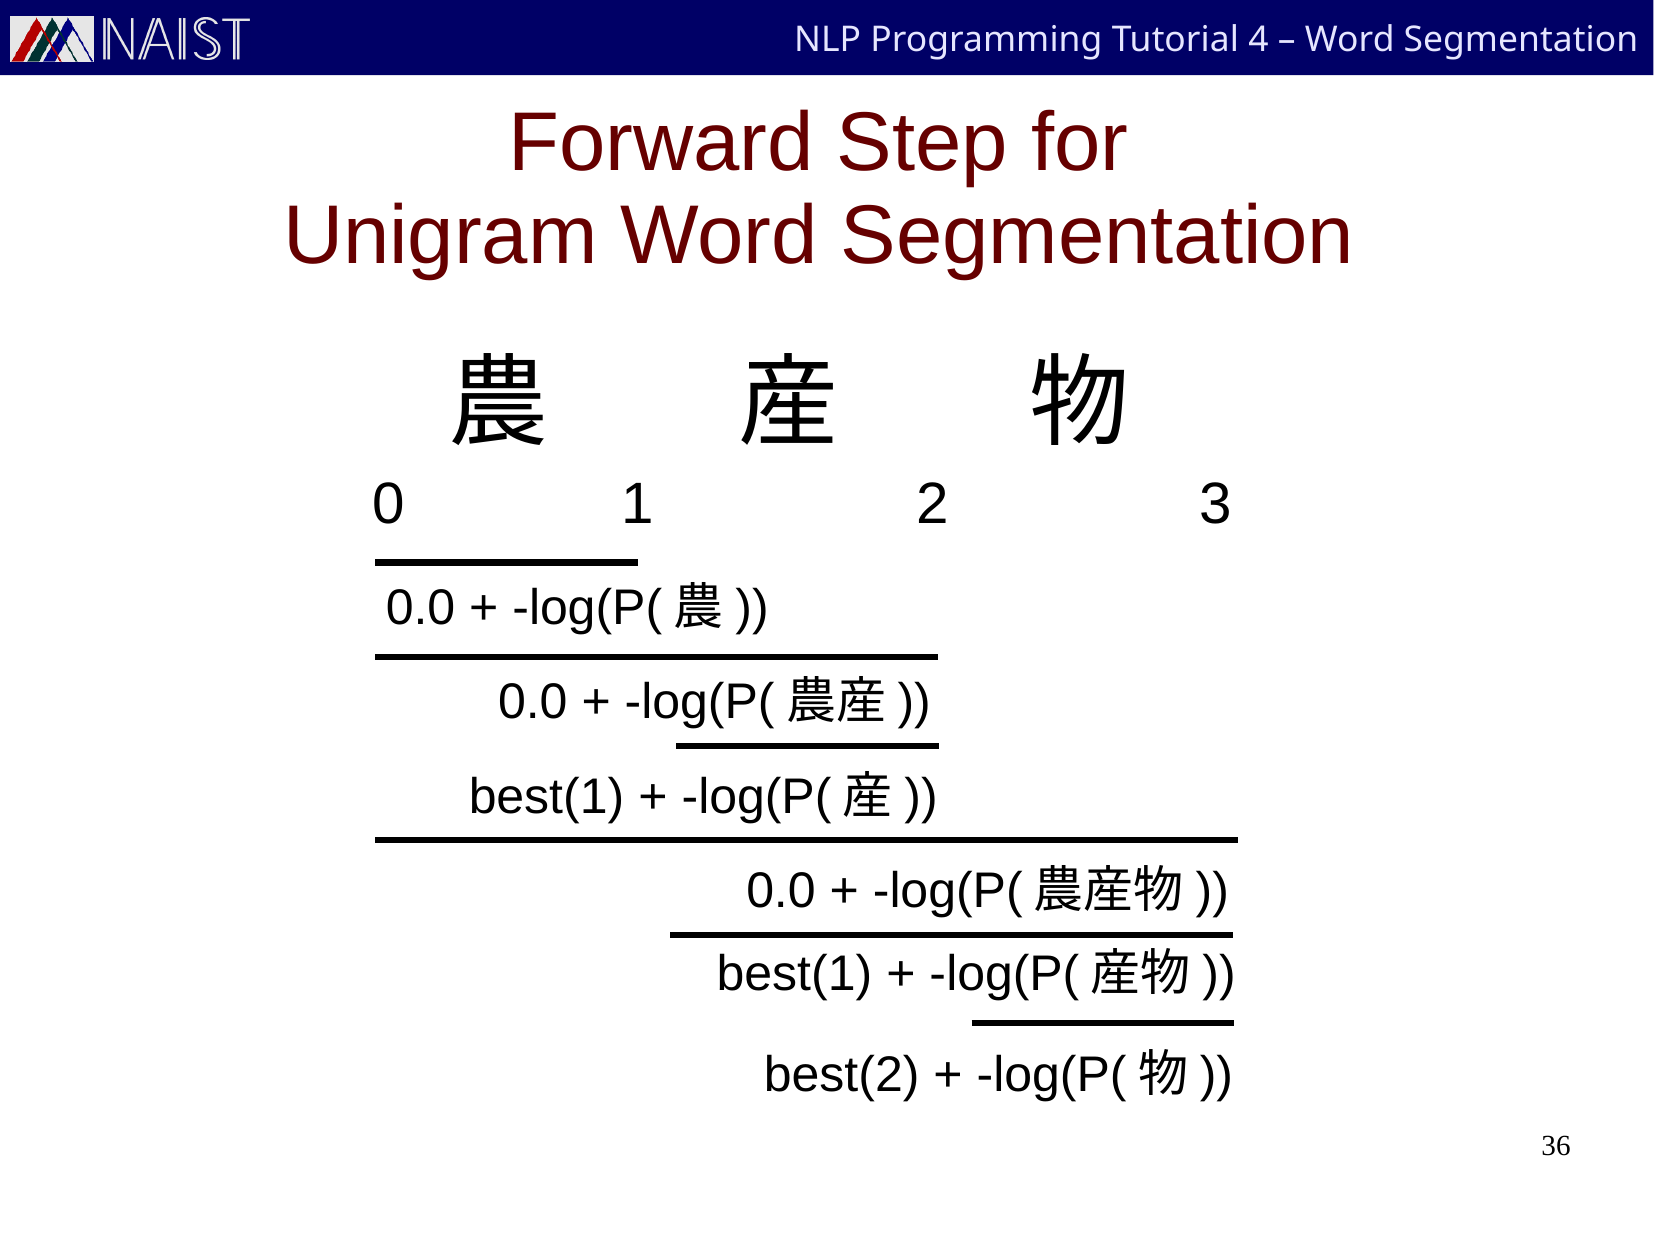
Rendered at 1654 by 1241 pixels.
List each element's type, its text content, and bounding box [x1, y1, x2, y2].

picture [102, 17, 251, 60]
text_box 0.0 + -log(P(農産物)) [731, 853, 1244, 928]
picture [10, 16, 94, 62]
text_box 1 [606, 463, 669, 544]
text_box 2 [901, 463, 964, 544]
title Forward Step for Unigram Word Segmentation [75, 92, 1564, 285]
text_box 0.0 + -log(P(農産)) [483, 664, 946, 739]
text_box best(1) + -log(P(産)) [453, 759, 953, 833]
text_box 3 [1184, 463, 1248, 544]
text_box best(2) + -log(P(物)) [749, 1037, 1249, 1111]
text_box 農 産 物 [433, 337, 1177, 469]
text_box 0 [358, 463, 421, 544]
text_box best(1) + -log(P(産物)) [701, 936, 1251, 1010]
text_box 0.0 + -log(P(農)) [371, 570, 784, 644]
